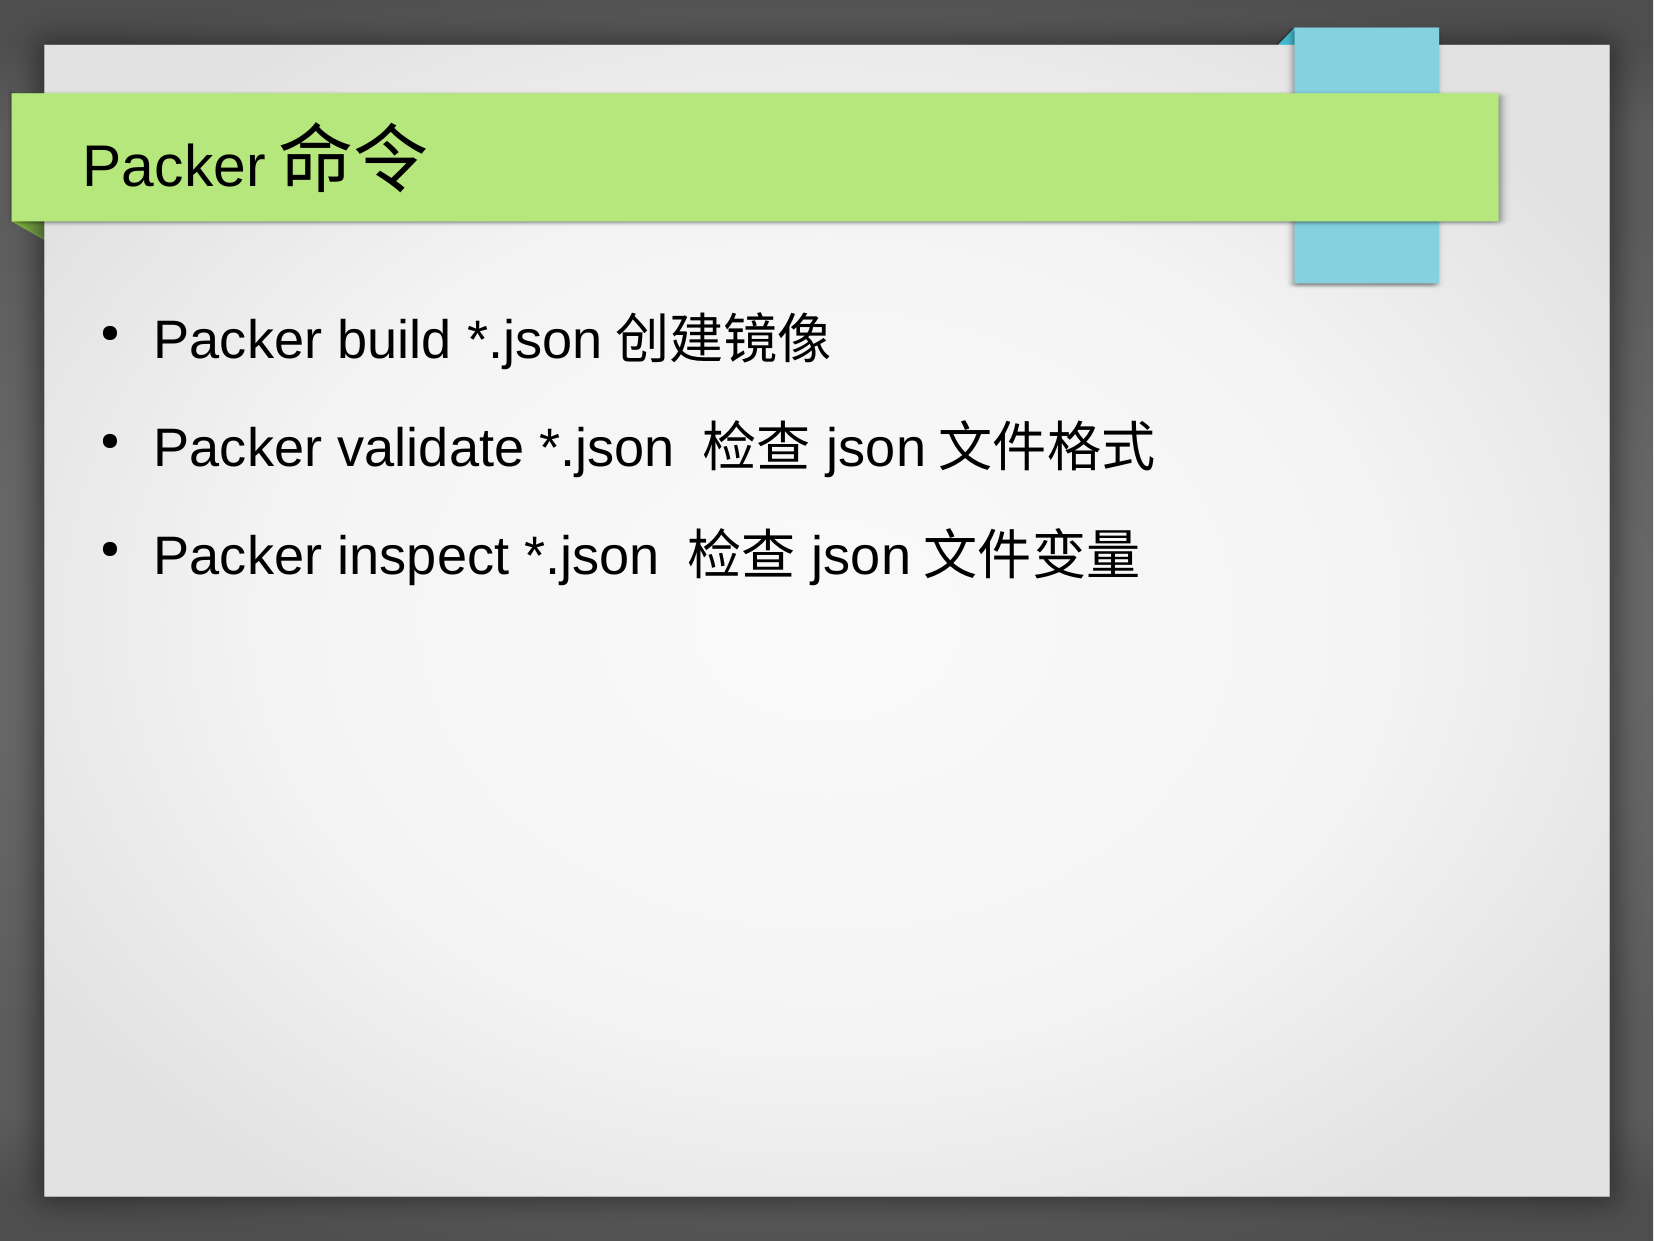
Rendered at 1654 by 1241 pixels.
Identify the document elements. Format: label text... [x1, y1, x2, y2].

title Packer命令 [82, 94, 1264, 213]
picture [0, 0, 1654, 1241]
list Packer build *.json创建镜像 Packer validate *.json 检查json文件格式 Packer inspect *.json 检查json文件变量 [82, 295, 1571, 1015]
